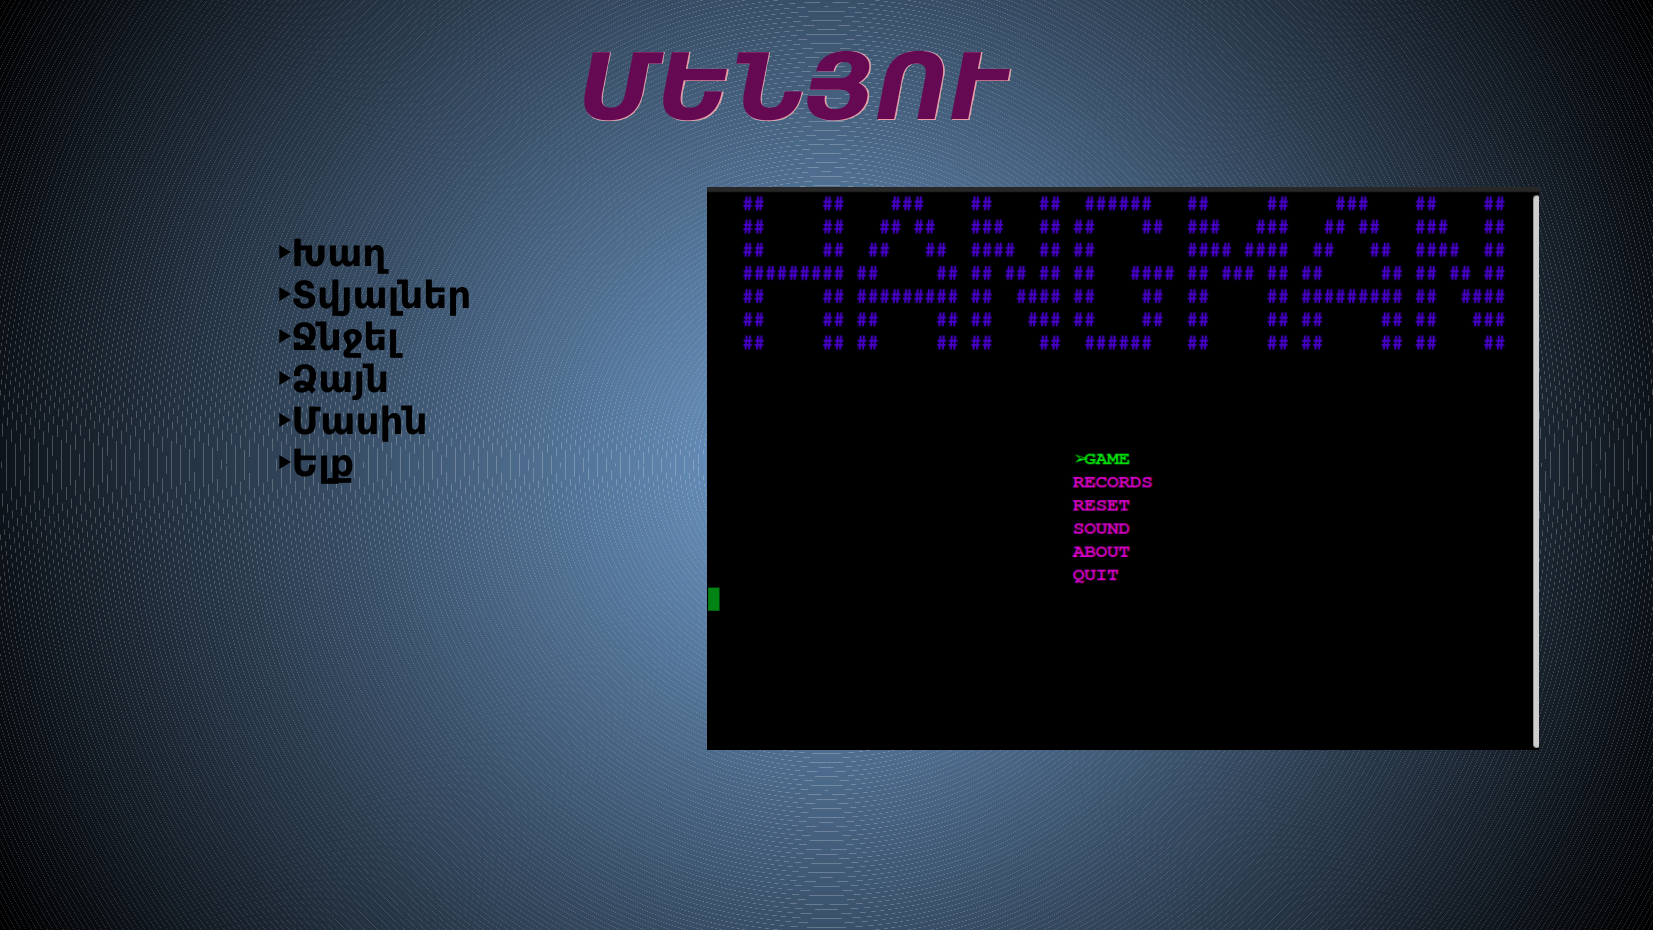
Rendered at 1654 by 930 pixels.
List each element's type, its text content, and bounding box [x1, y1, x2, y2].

title ՄԵՆՅՈՒ [49, 0, 1538, 168]
picture [707, 187, 1539, 751]
text_box ‣Խաղ ‣Տվյալներ ‣Ջնջել ‣Ձայն ‣Մասին ‣Ելք [262, 225, 608, 638]
